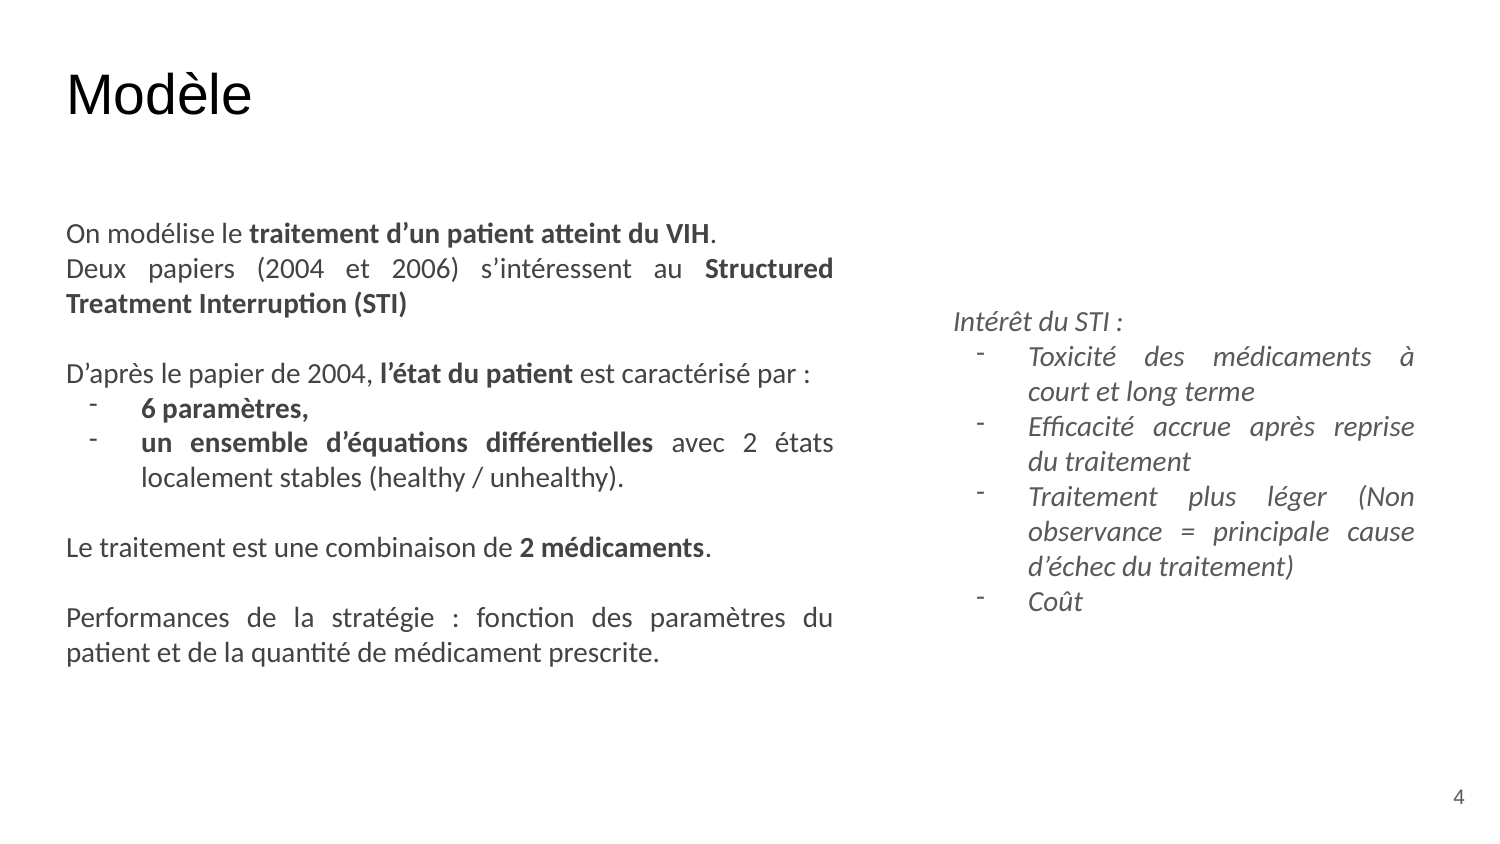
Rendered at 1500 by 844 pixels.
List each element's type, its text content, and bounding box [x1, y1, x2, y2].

text_box Intérêt du STI : Toxicité des médicaments à court et long terme Efficacité accrue après reprise du traitement Traitement plus léger (Non observance = principale cause d’échec du traitement) Coût [938, 287, 1431, 633]
title Modèle [51, 47, 1449, 142]
slide_number <number> [1389, 764, 1480, 830]
text_box On modélise le traitement d’un patient atteint du VIH. Deux papiers (2004 et 2006) s’intéressent au Structured Treatment Interruption (STI) D’après le papier de 2004, l’état du patient est caractérisé par : 6 paramètres, un ensemble d’équations différentielles avec 2 états localement stables (healthy / unhealthy). Le traitement est une combinaison de 2 médicaments. Performances de la stratégie : fonction des paramètres du patient et de la quantité de médicament prescrite. [51, 199, 849, 684]
